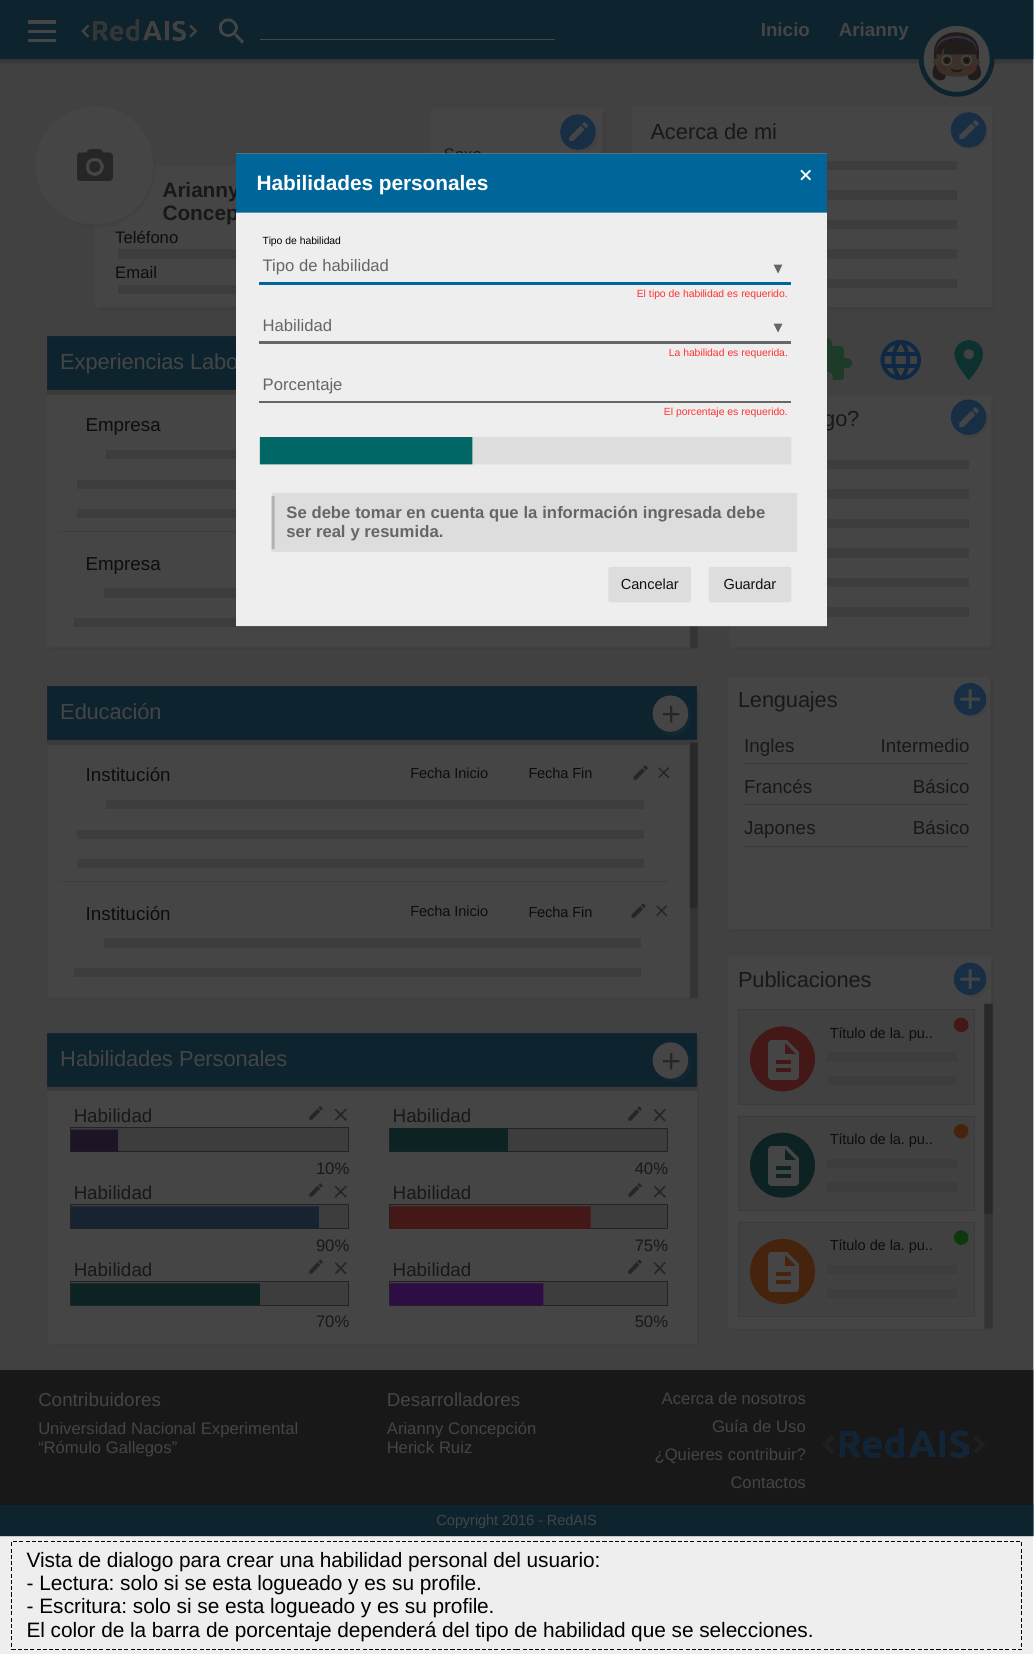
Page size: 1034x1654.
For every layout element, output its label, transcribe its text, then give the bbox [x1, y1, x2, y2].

text_box La habilidad es requerida. [543, 339, 804, 367]
text_box El tipo de habilidad es requerido. [543, 280, 804, 308]
text_box + [773, 141, 839, 208]
text_box Se debe tomar en cuenta que la información ingresada debe ser real y resumida. [275, 496, 792, 549]
text_box Tipo de habilidad [248, 227, 384, 255]
text_box Vista de dialogo para crear una habilidad personal del usuario: - Lectura: solo si se esta logueado y es su profile. - Escritura: solo si se esta logueado y es su profile. El color de la barra de porcentaje dependerá del tipo de habilidad que se selecciones. [11, 1541, 1022, 1650]
text_box Habilidades personales [236, 153, 827, 213]
text_box Porcentaje [248, 367, 579, 402]
text_box Tipo de habilidad [248, 249, 579, 283]
text_box El porcentaje es requerido. [543, 398, 804, 426]
text_box Guardar [708, 566, 792, 603]
text_box Habilidad [248, 308, 579, 342]
text_box [0, 0, 1034, 1537]
text_box Cancelar [608, 566, 692, 603]
